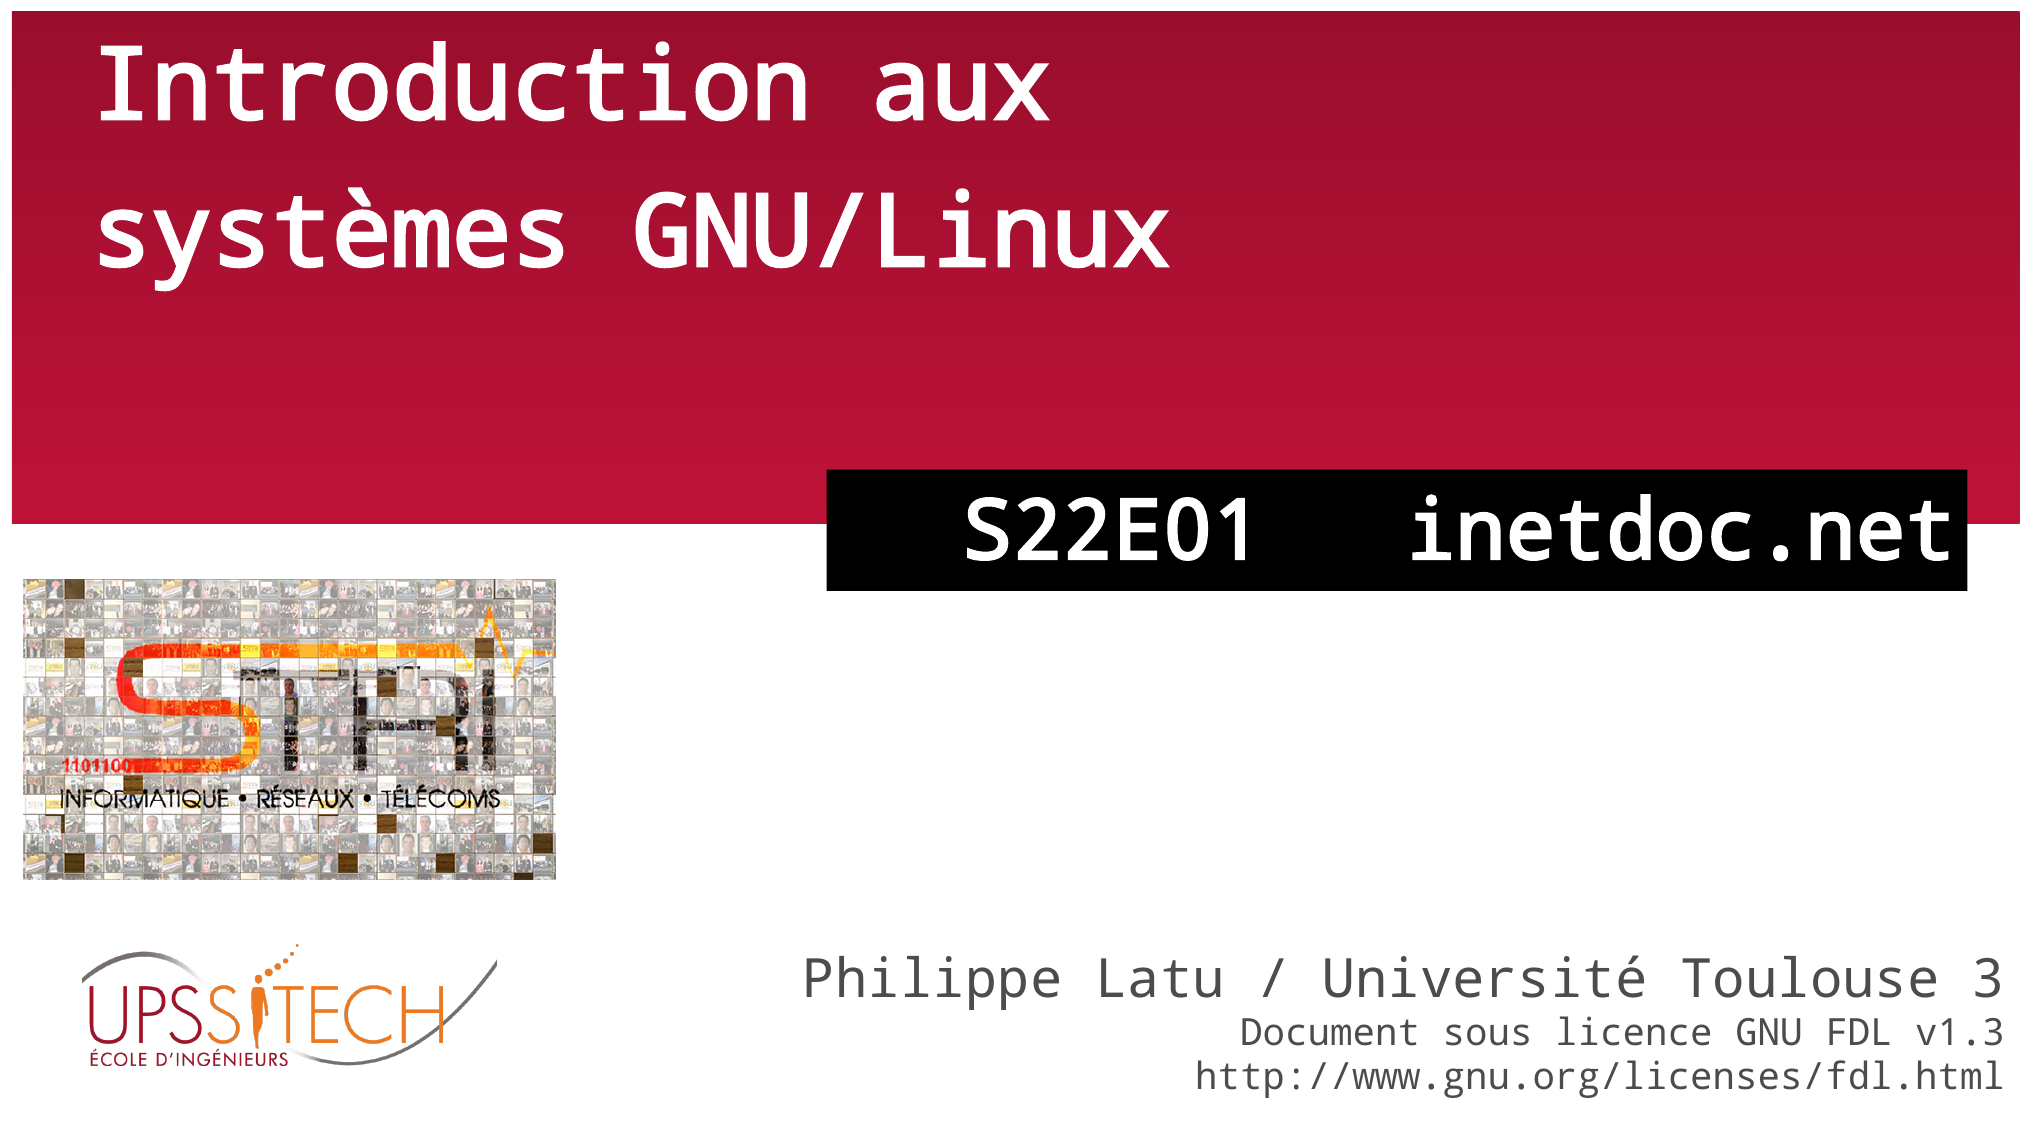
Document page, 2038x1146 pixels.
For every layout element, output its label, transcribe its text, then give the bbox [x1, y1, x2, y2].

text_box Philippe Latu / Université Toulouse 3 Document sous licence GNU FDL v1.3 http://www.gnu.org/licenses/fdl.html [708, 944, 2008, 1134]
text_box S22E01 inetdoc.net [826, 469, 1968, 591]
picture [23, 579, 556, 880]
picture [82, 944, 497, 1066]
text_box Introduction aux systèmes GNU/Linux [11, 11, 2020, 524]
